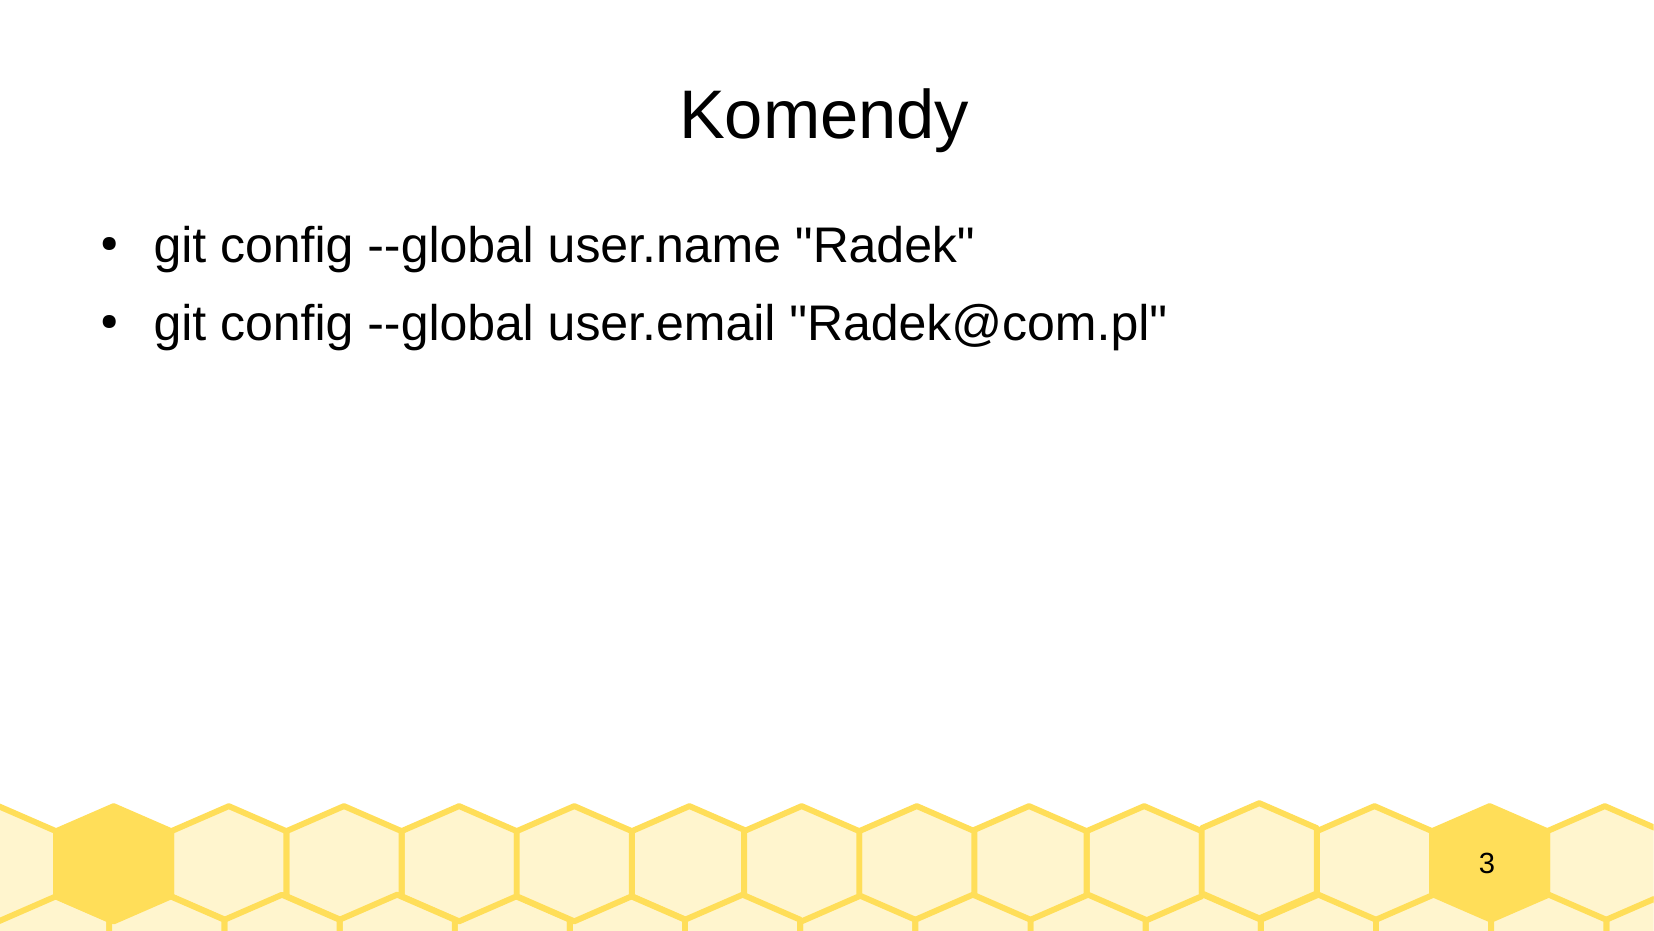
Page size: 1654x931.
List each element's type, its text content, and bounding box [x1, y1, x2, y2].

title Komendy [82, 37, 1571, 193]
list git config --global user.name "Radek" git config --global user.email "Radek@com.pl" [82, 217, 1571, 758]
